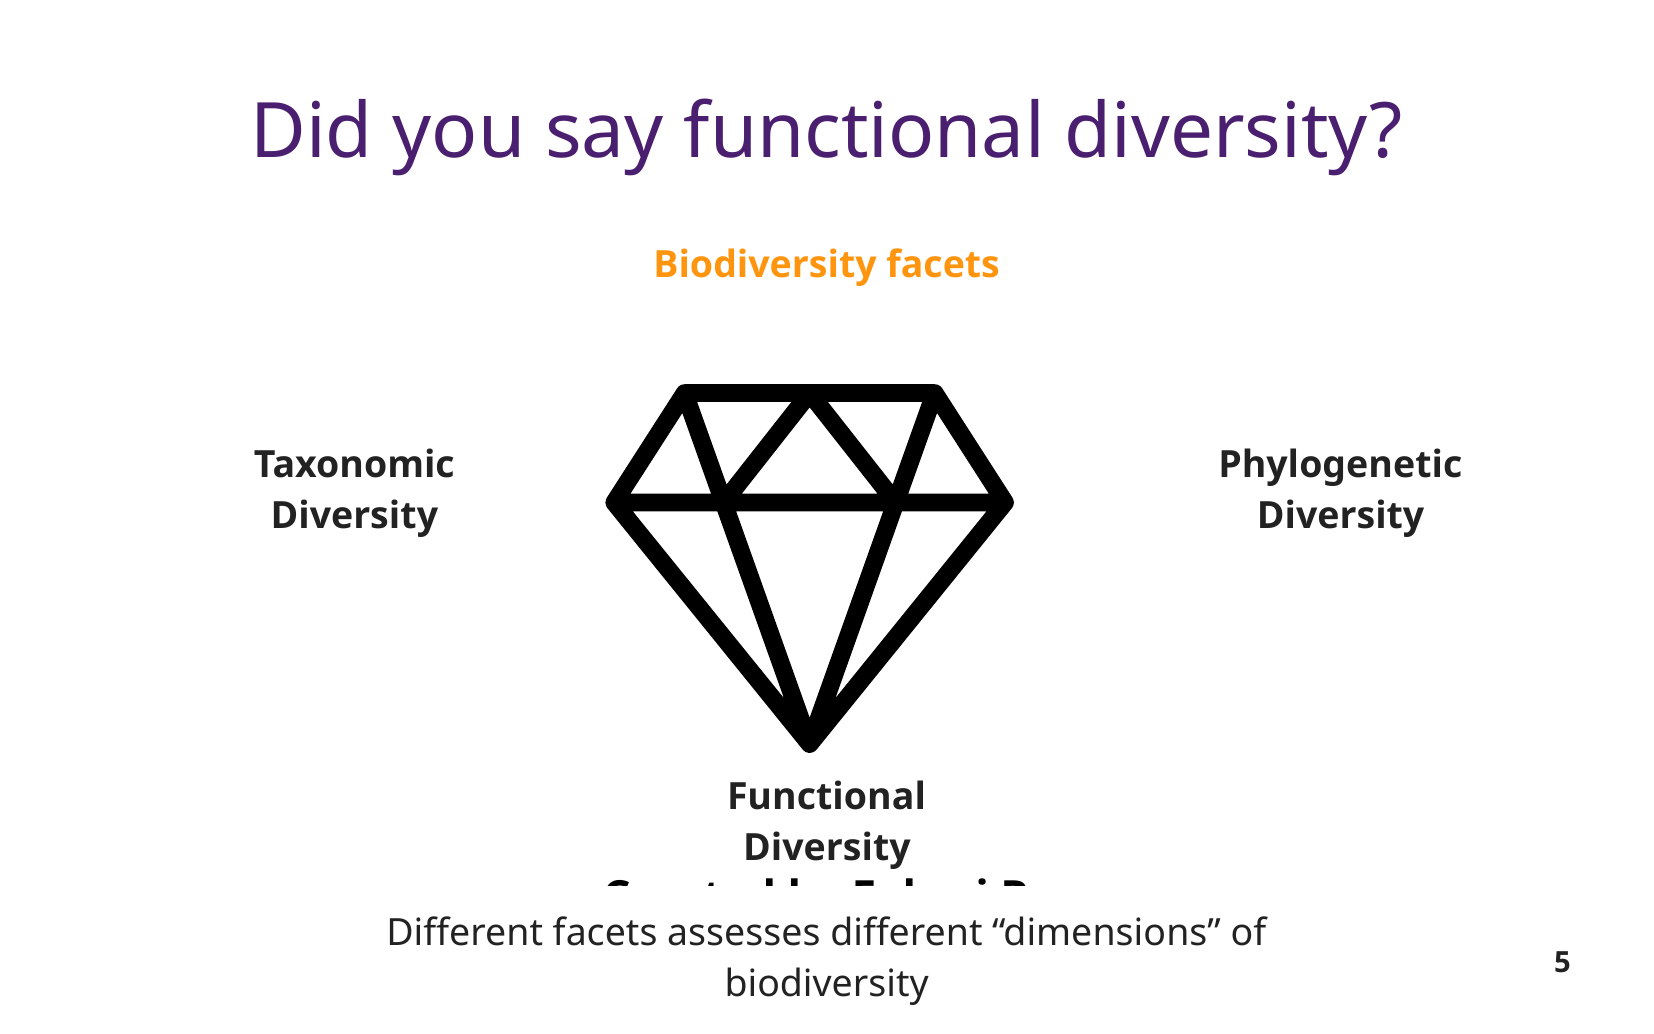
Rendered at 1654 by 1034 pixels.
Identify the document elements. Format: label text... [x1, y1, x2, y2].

text_box Phylogenetic Diversity [1169, 429, 1512, 548]
title Did you say functional diversity? [82, 41, 1571, 214]
text_box Different facets assesses different “dimensions” of biodiversity [274, 897, 1379, 964]
picture [602, 354, 1028, 886]
text_box Taxonomic Diversity [165, 429, 544, 548]
text_box Biodiversity facets [631, 230, 1022, 297]
